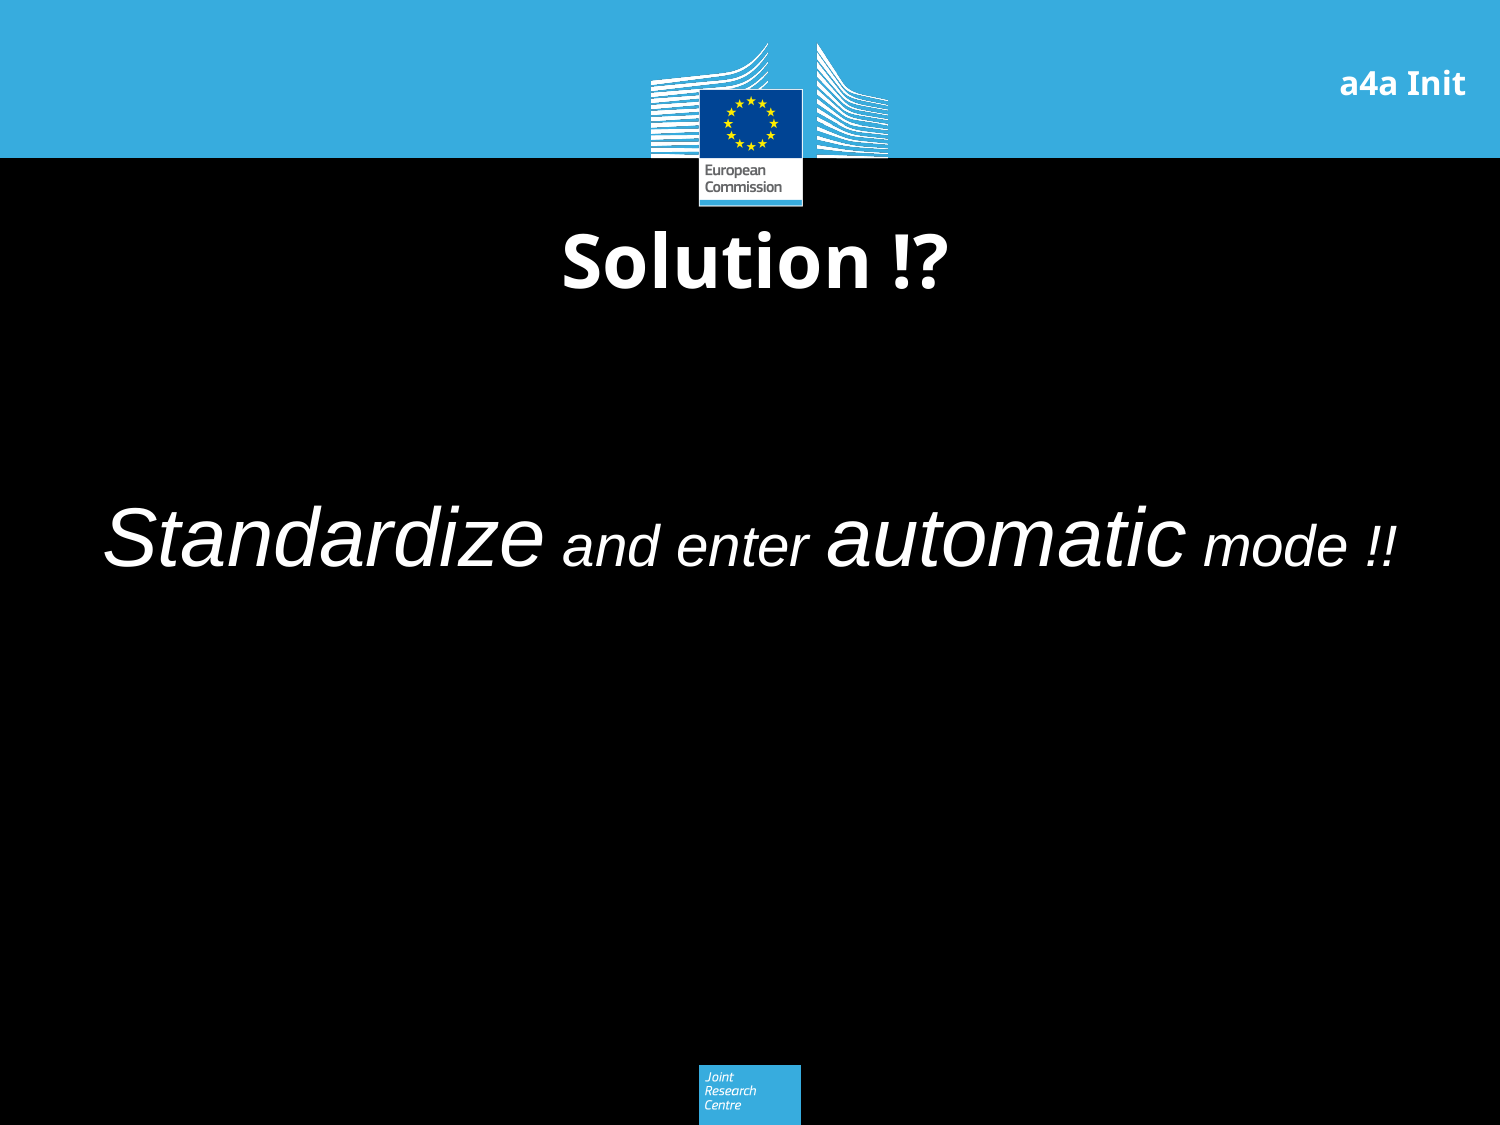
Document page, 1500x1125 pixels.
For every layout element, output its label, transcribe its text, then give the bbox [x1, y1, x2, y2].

title a4a Init [1091, 29, 1482, 136]
picture [651, 42, 888, 155]
title Solution !? [11, 155, 1500, 363]
picture [699, 1065, 801, 1125]
text_box Standardize and enter automatic mode !! [49, 484, 1451, 600]
